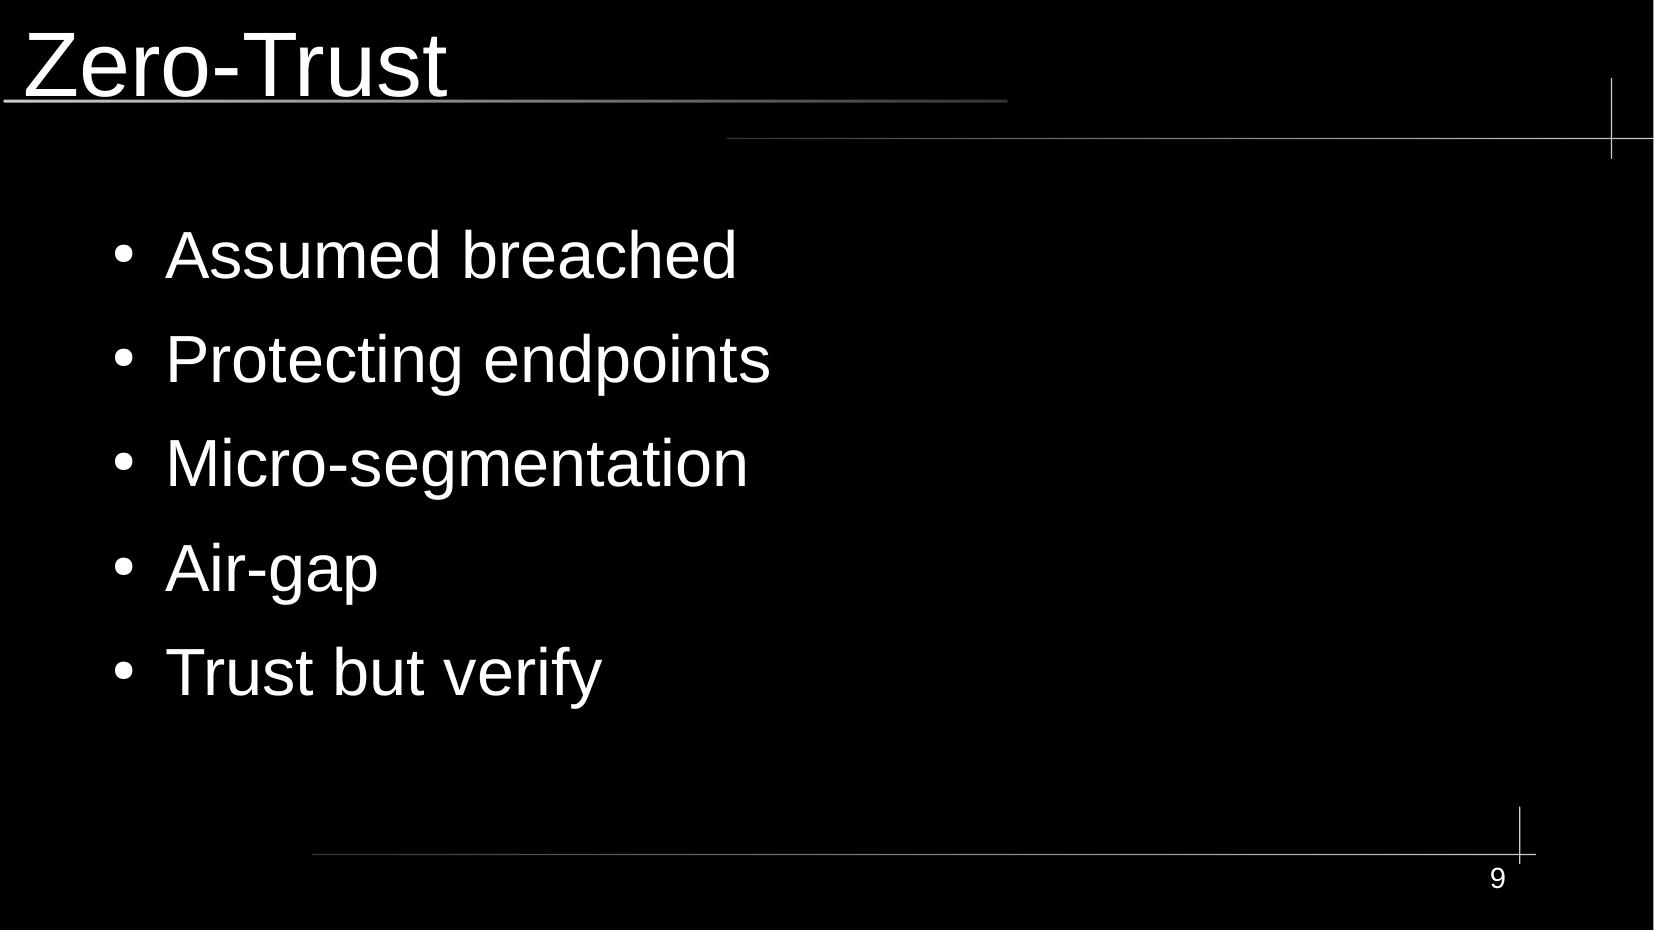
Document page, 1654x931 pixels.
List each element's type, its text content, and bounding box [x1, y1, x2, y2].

title Zero-Trust [23, 11, 1589, 119]
list Assumed breached Protecting endpoints Micro-segmentation Air-gap Trust but verify [94, 217, 1583, 921]
